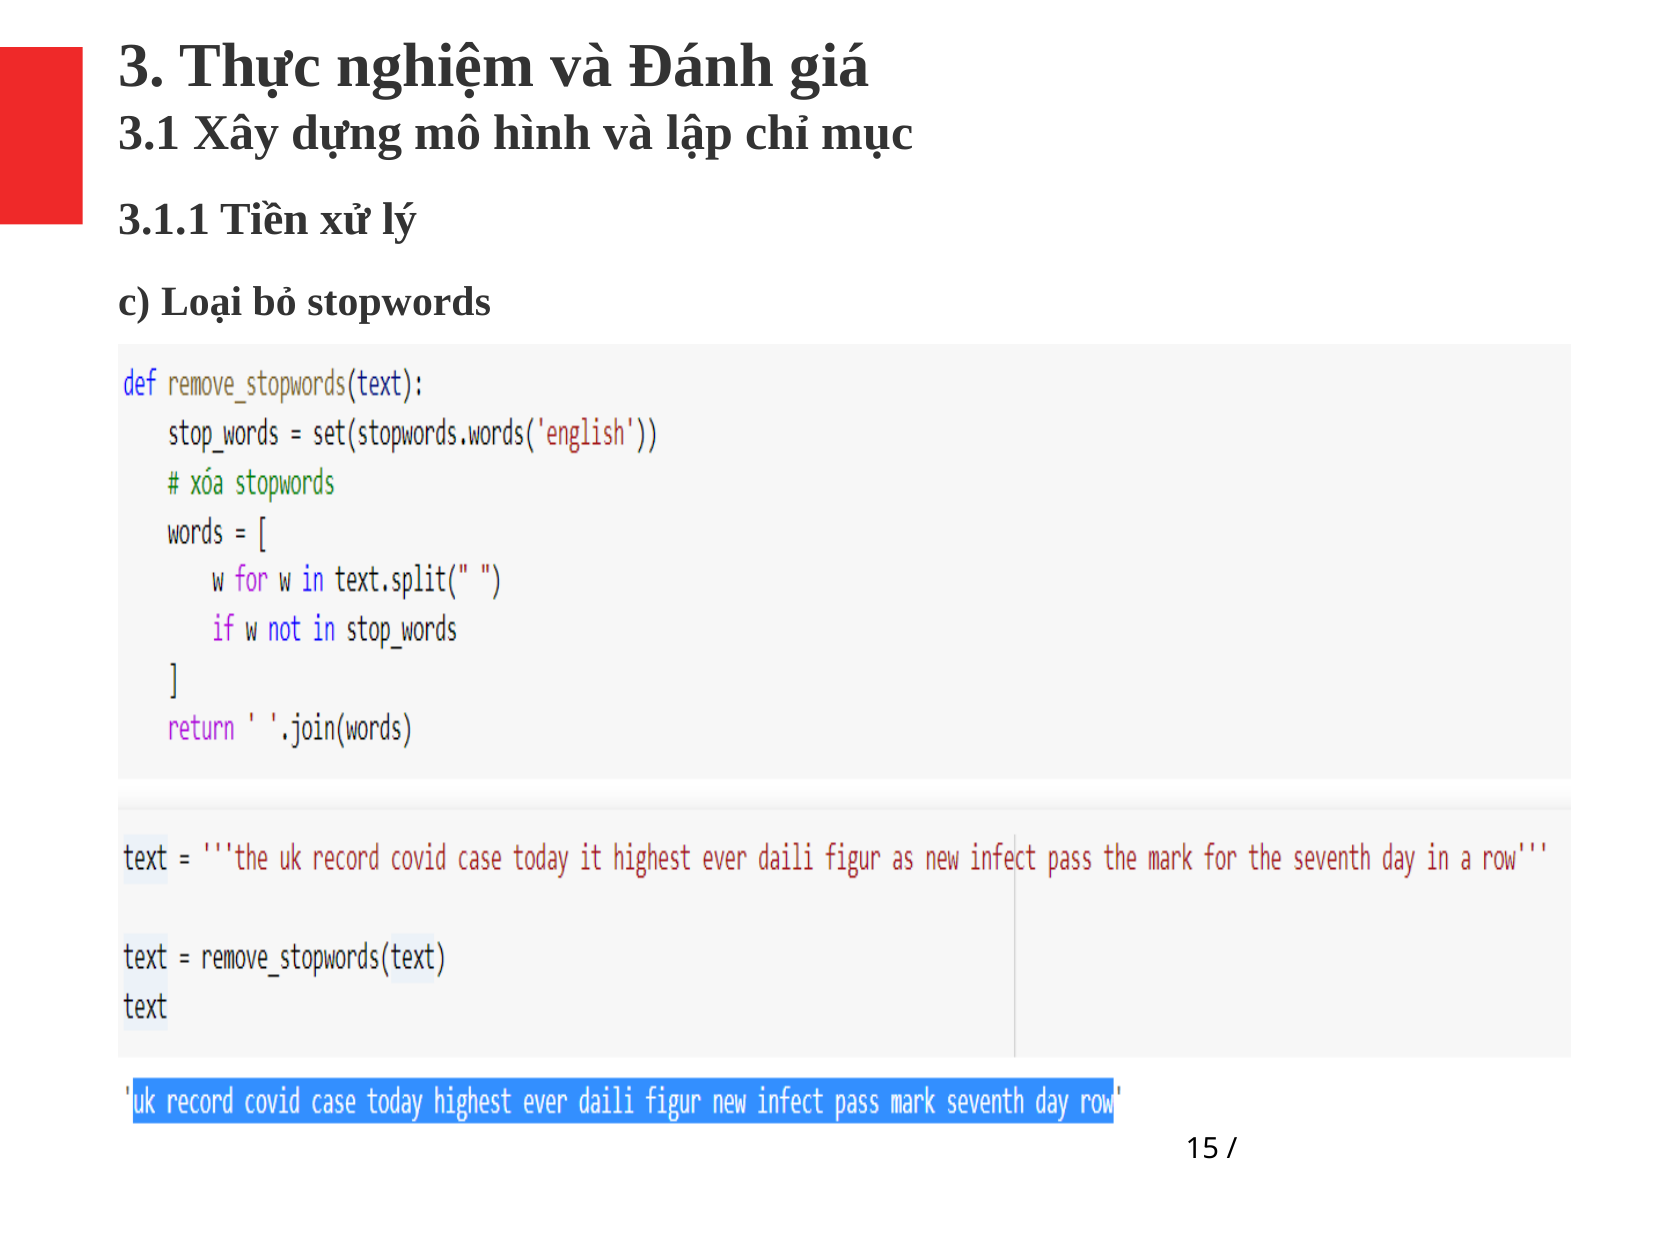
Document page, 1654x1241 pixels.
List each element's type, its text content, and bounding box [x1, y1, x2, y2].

text_box 3.1 Xây dựng mô hình và lập chỉ mục 3.1.1 Tiền xử lý c) Loại bỏ stopwords [118, 99, 1296, 333]
title 3. Thực nghiệm và Đánh giá [118, 23, 1571, 100]
picture [118, 344, 1571, 1130]
text_box / [1185, 1130, 1571, 1216]
